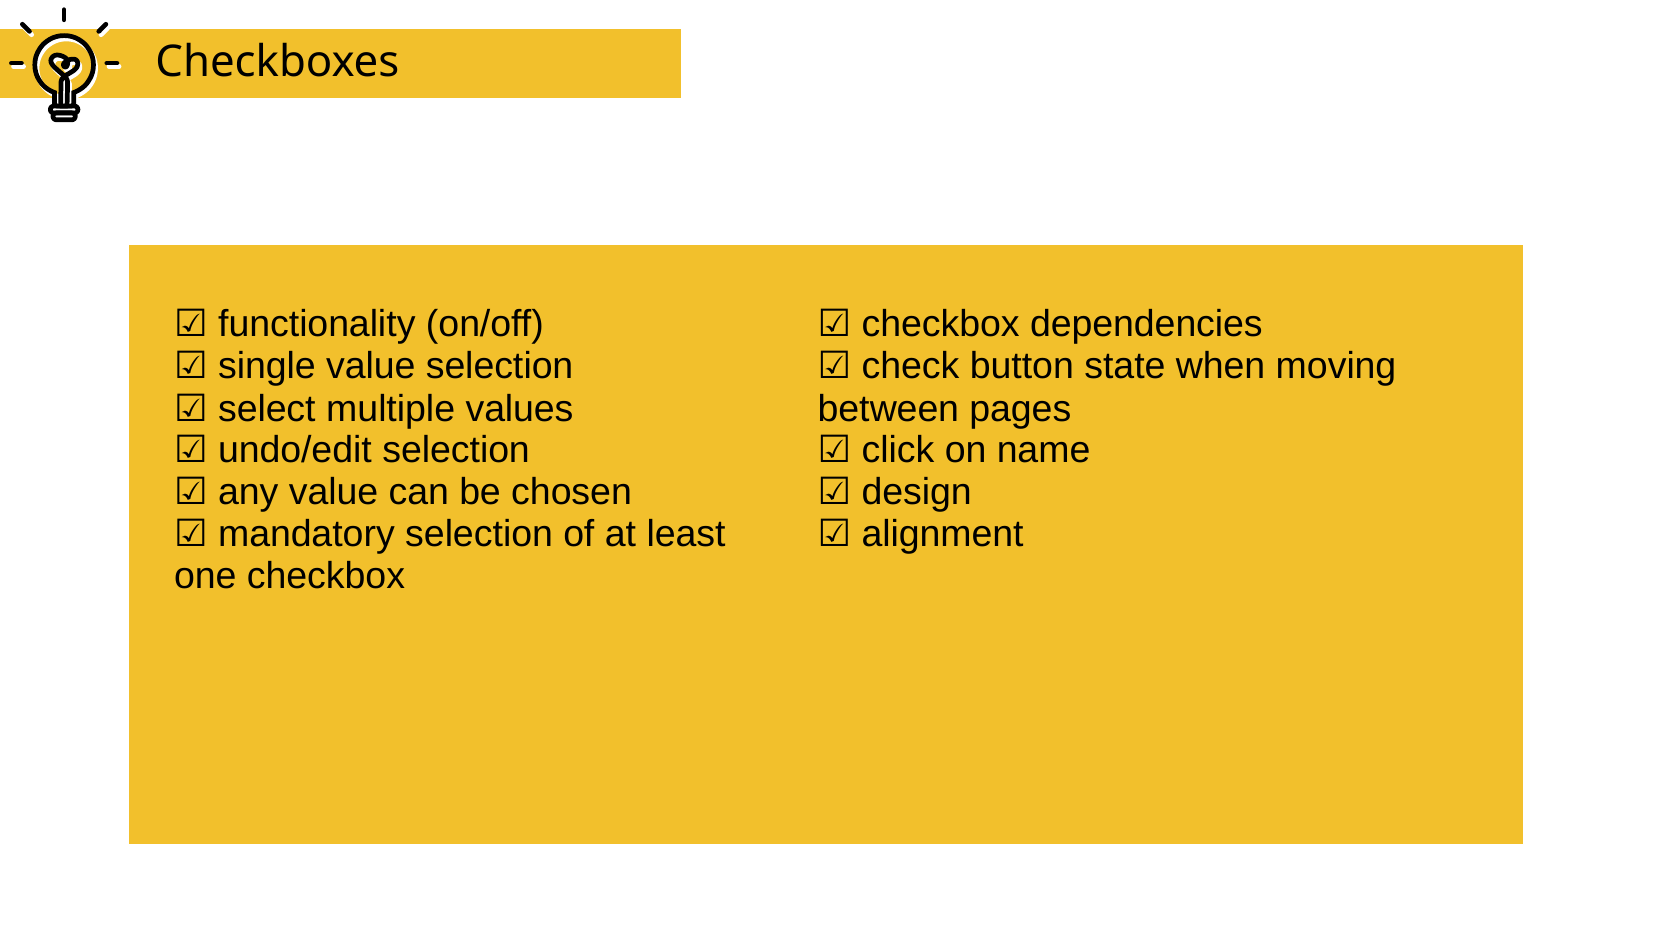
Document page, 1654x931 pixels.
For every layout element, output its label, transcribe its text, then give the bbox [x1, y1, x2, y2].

title Checkboxes [155, 29, 680, 89]
table_header ☑ functionality (on/off) ☑ single value selection ☑ select multiple values ☑ undo/edit selection ☑ any value can be chosen ☑ mandatory selection of at least one checkbox [159, 295, 803, 794]
table_header ☑ checkbox dependencies ☑ check button state when moving between pages ☑ click on name ☑ design ☑ alignment [803, 295, 1447, 794]
